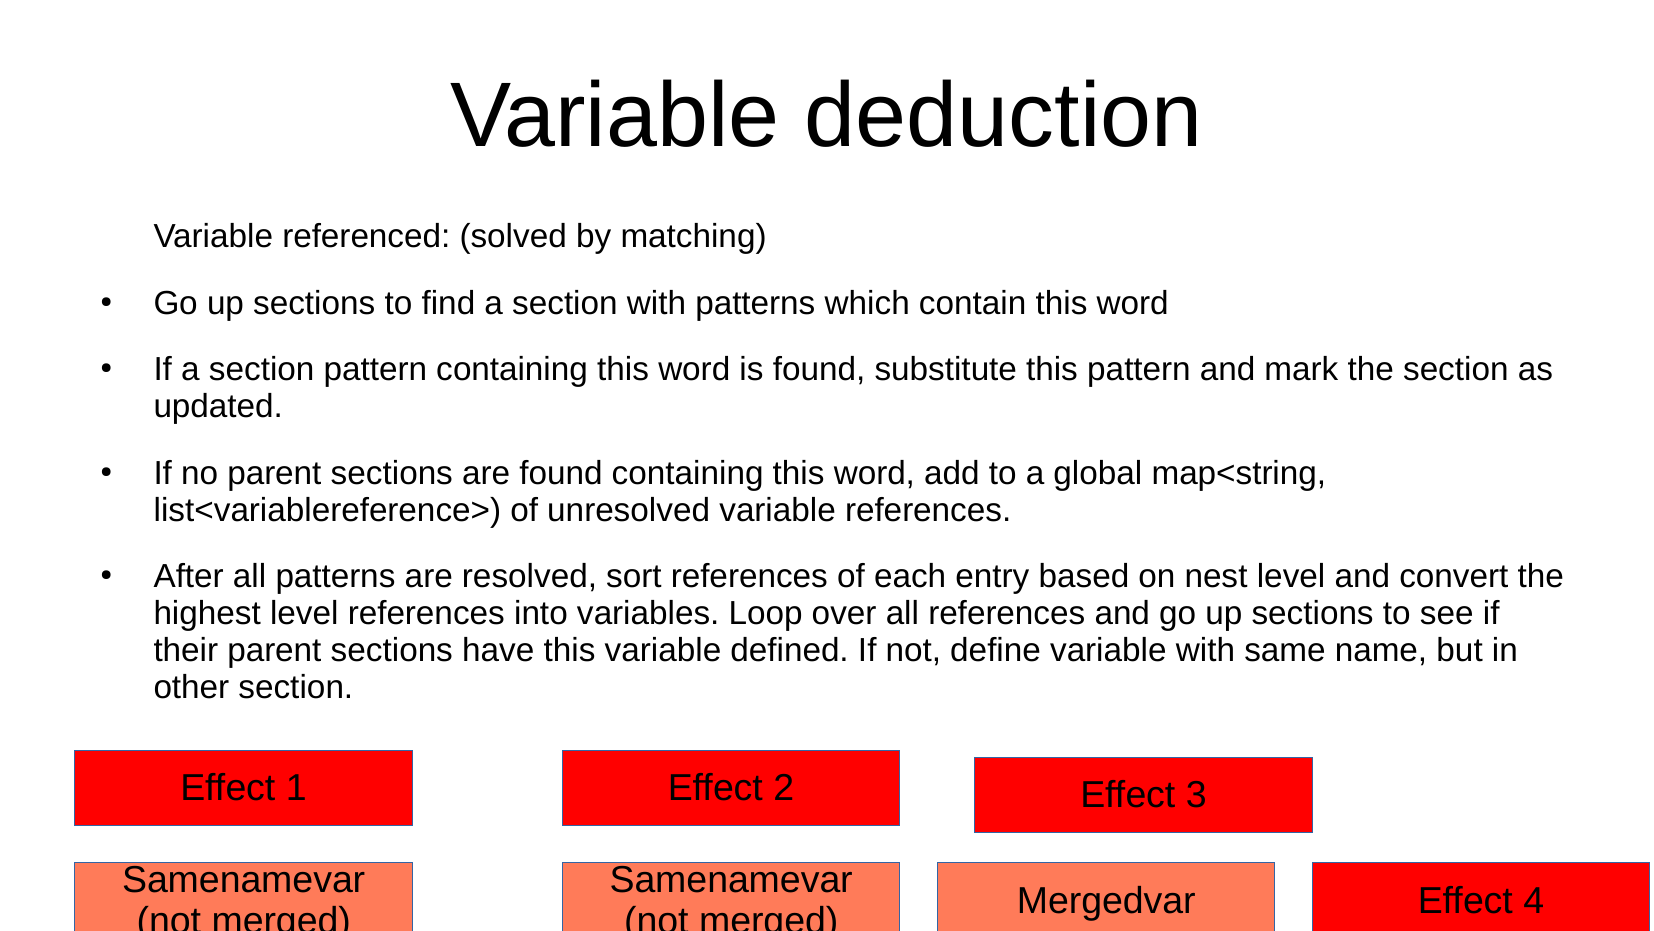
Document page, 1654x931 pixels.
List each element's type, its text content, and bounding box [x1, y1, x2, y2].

text_box Mergedvar [937, 862, 1275, 931]
text_box Samenamevar (not merged) [562, 862, 900, 931]
text_box Effect 4 [1312, 862, 1650, 931]
text_box Effect 3 [974, 757, 1313, 833]
title Variable deduction [82, 37, 1571, 193]
text_box Effect 1 [74, 750, 413, 826]
list Variable referenced: (solved by matching) Go up sections to find a section with patterns which contain this word If a section pattern containing this word is found, substitute this pattern and mark the section as updated. If no parent sections are found containing this word, add to a global map<string, list<variablereference>) of unresolved variable references. After all patterns are resolved, sort references of each entry based on nest level and convert the highest level references into variables. Loop over all references and go up sections to see if their parent sections have this variable defined. If not, define variable with same name, but in other section. [82, 217, 1571, 758]
text_box Samenamevar (not merged) [74, 862, 413, 931]
text_box Effect 2 [562, 750, 900, 826]
